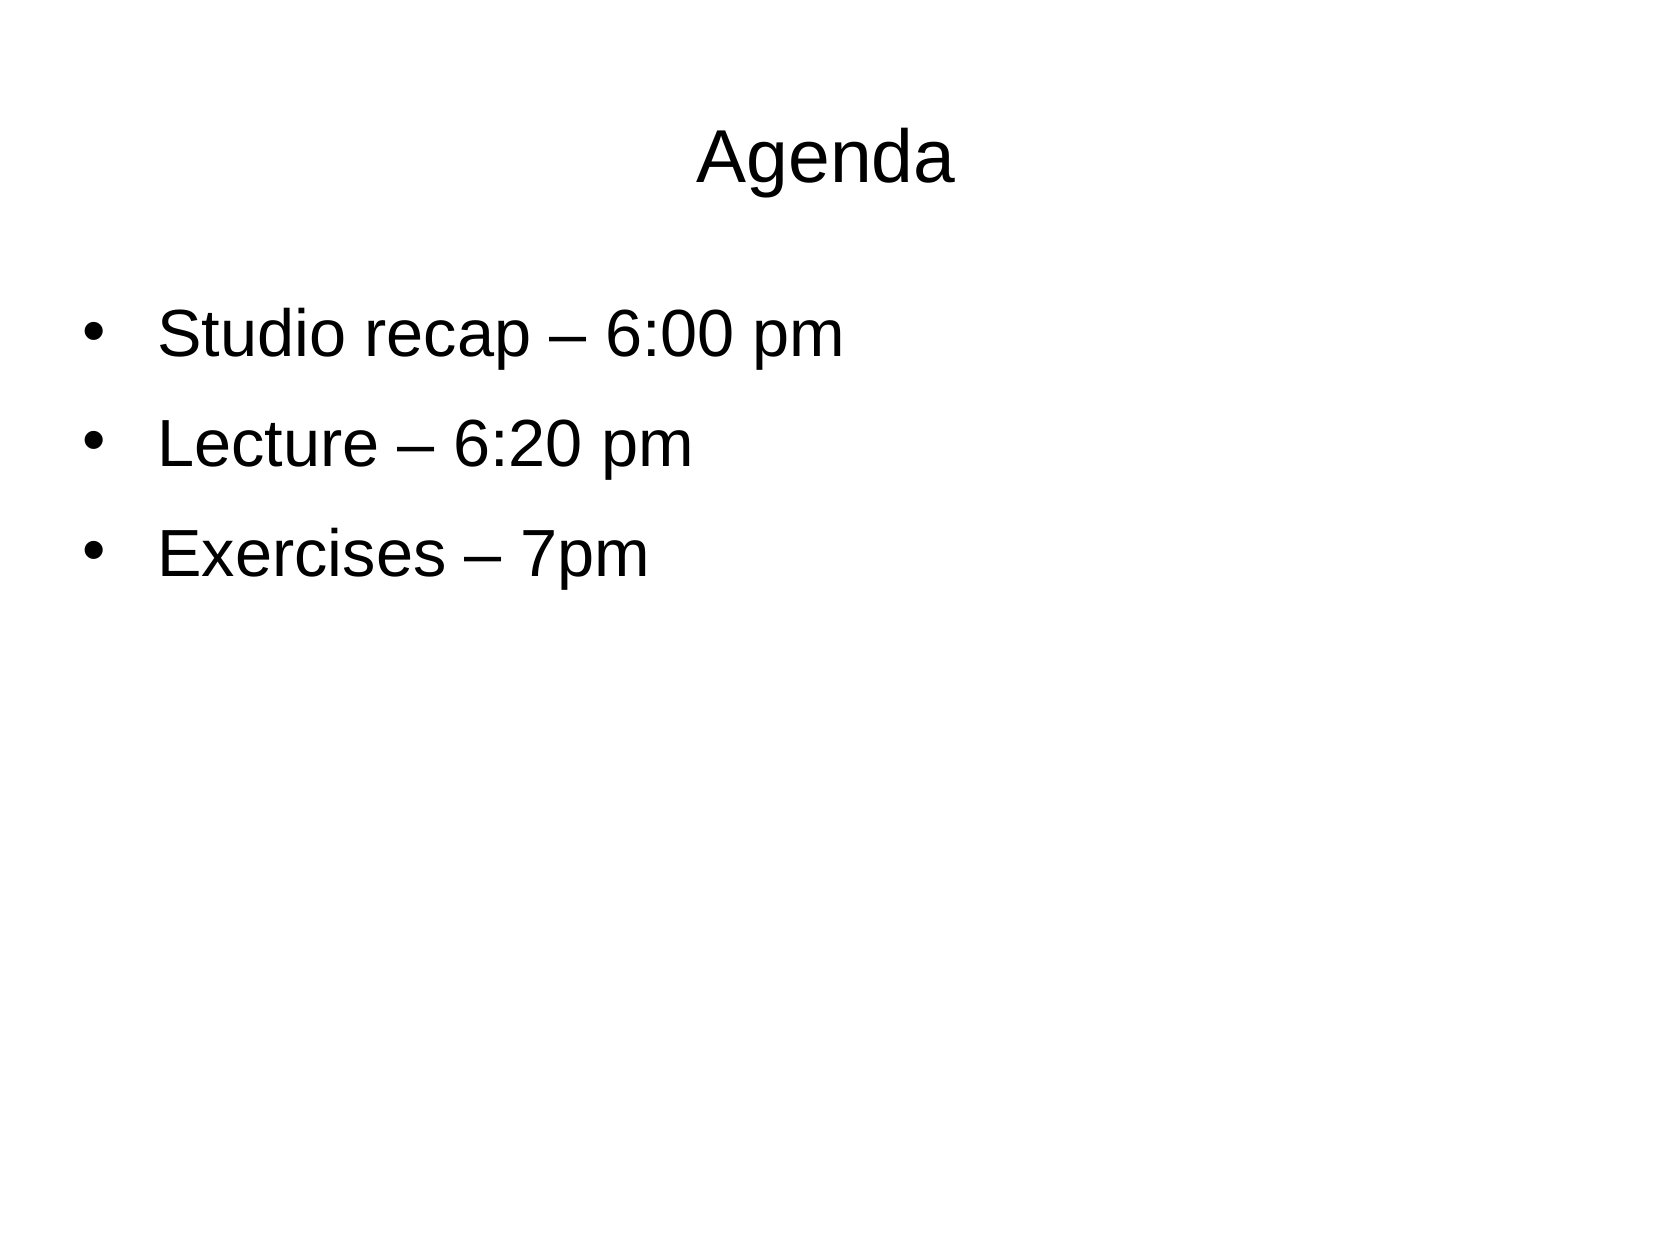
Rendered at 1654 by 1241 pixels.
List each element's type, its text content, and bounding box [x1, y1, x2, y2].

title Agenda [82, 49, 1571, 257]
list Studio recap – 6:00 pm Lecture – 6:20 pm Exercises – 7pm [82, 290, 1571, 1010]
